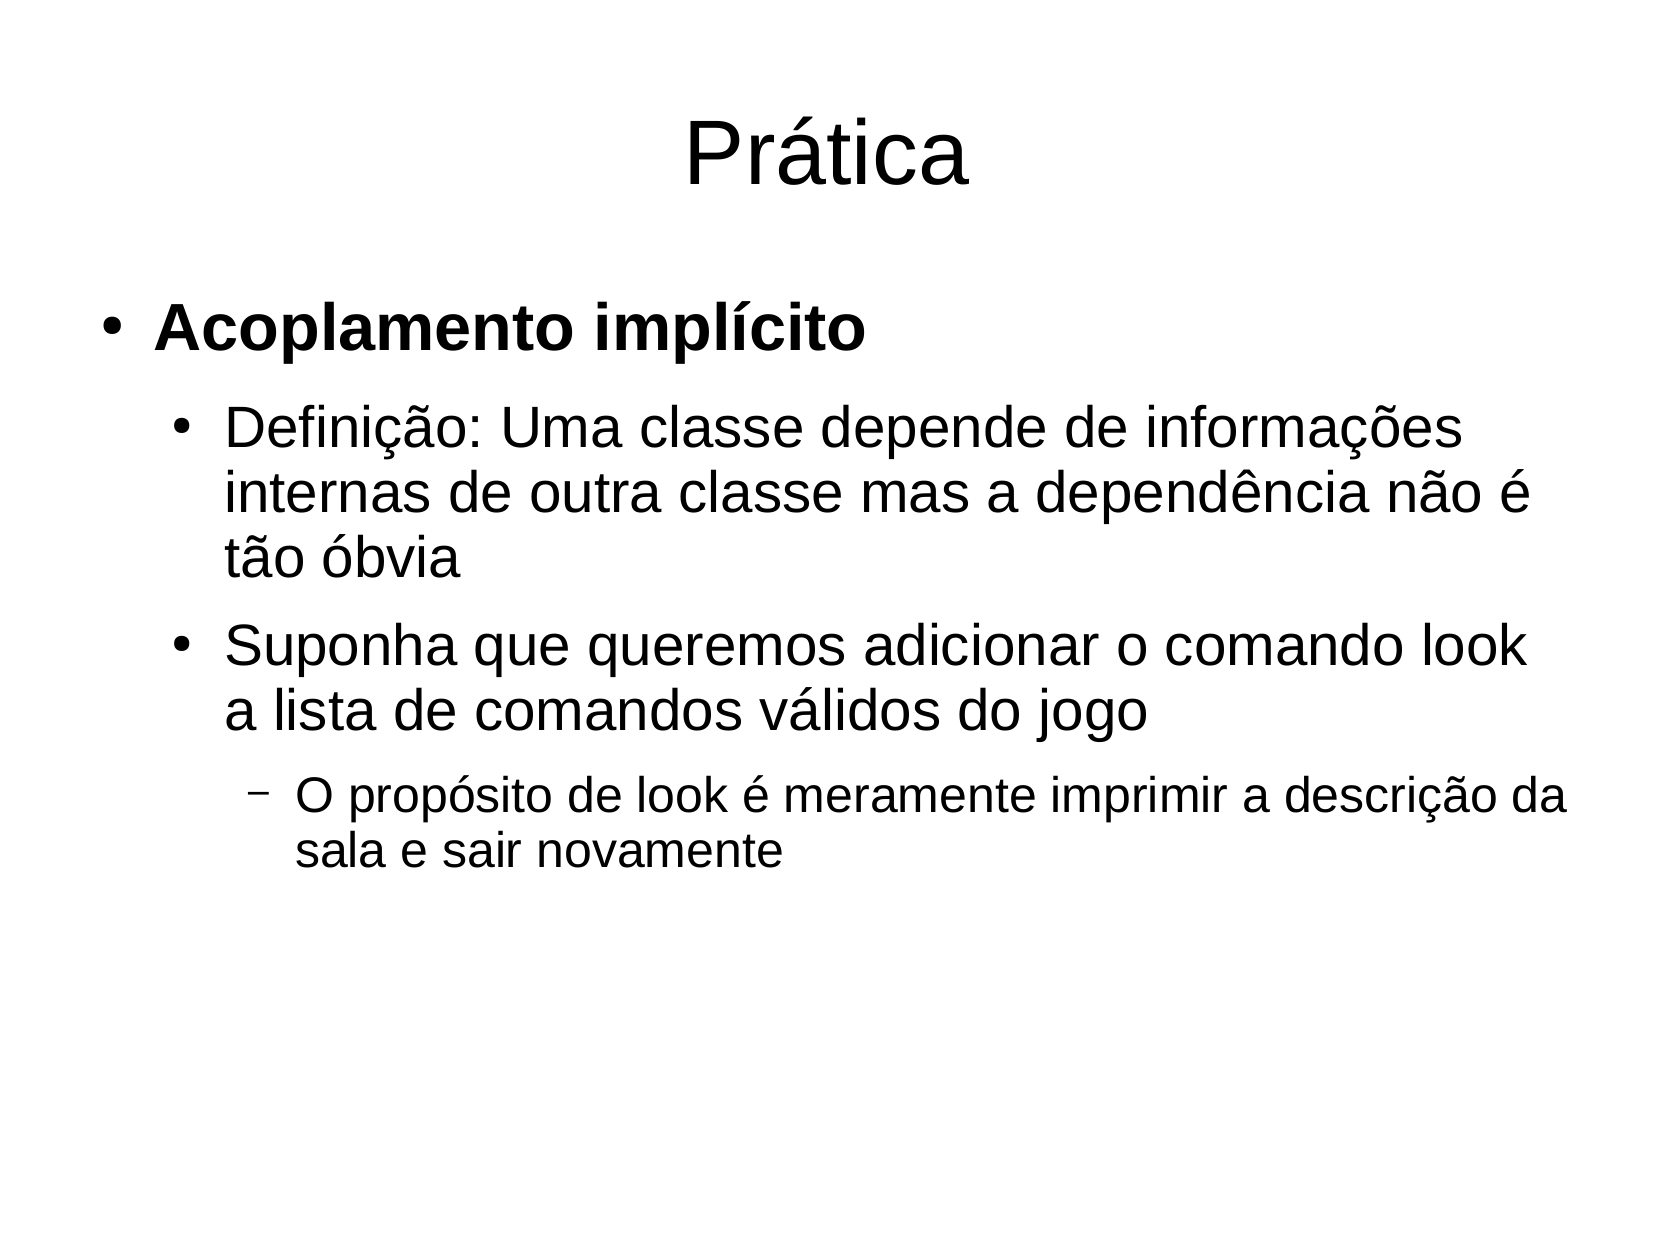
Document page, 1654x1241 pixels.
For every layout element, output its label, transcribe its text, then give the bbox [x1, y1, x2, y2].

title Prática [82, 49, 1571, 257]
list Acoplamento implícito Definição: Uma classe depende de informações internas de outra classe mas a dependência não é tão óbvia Suponha que queremos adicionar o comando look a lista de comandos válidos do jogo O propósito de look é meramente imprimir a descrição da sala e sair novamente [82, 290, 1571, 1109]
